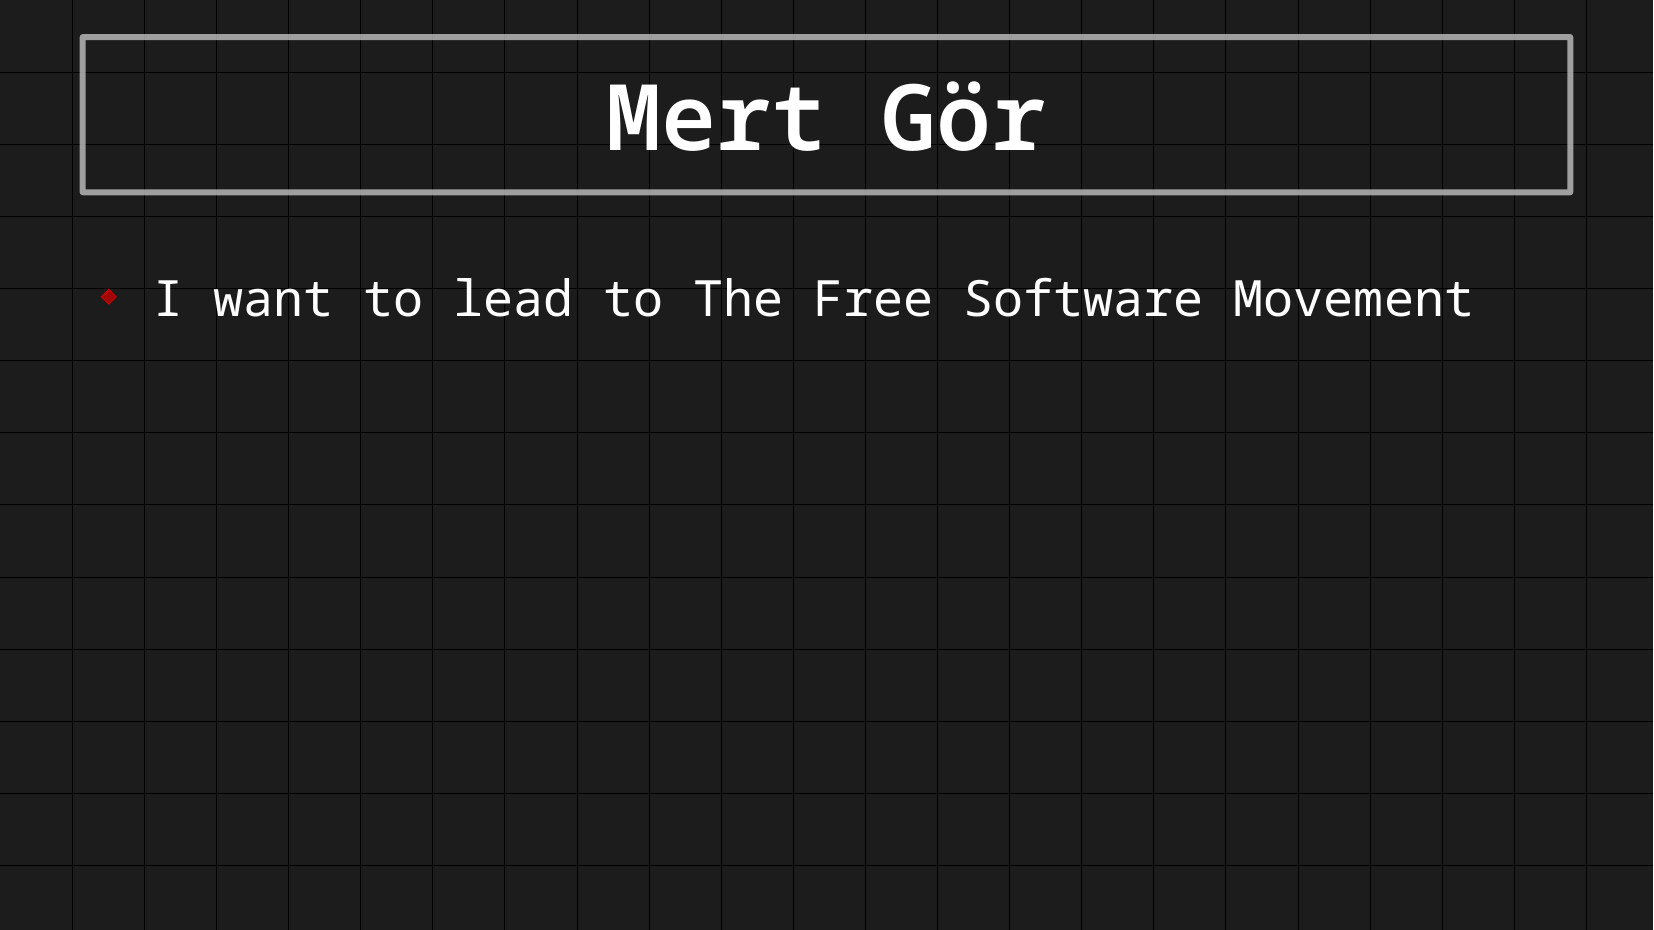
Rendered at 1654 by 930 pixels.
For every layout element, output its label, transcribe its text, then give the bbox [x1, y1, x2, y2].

title Mert Gör [82, 37, 1571, 193]
list I want to lead to The Free Software Movement [82, 262, 1576, 802]
